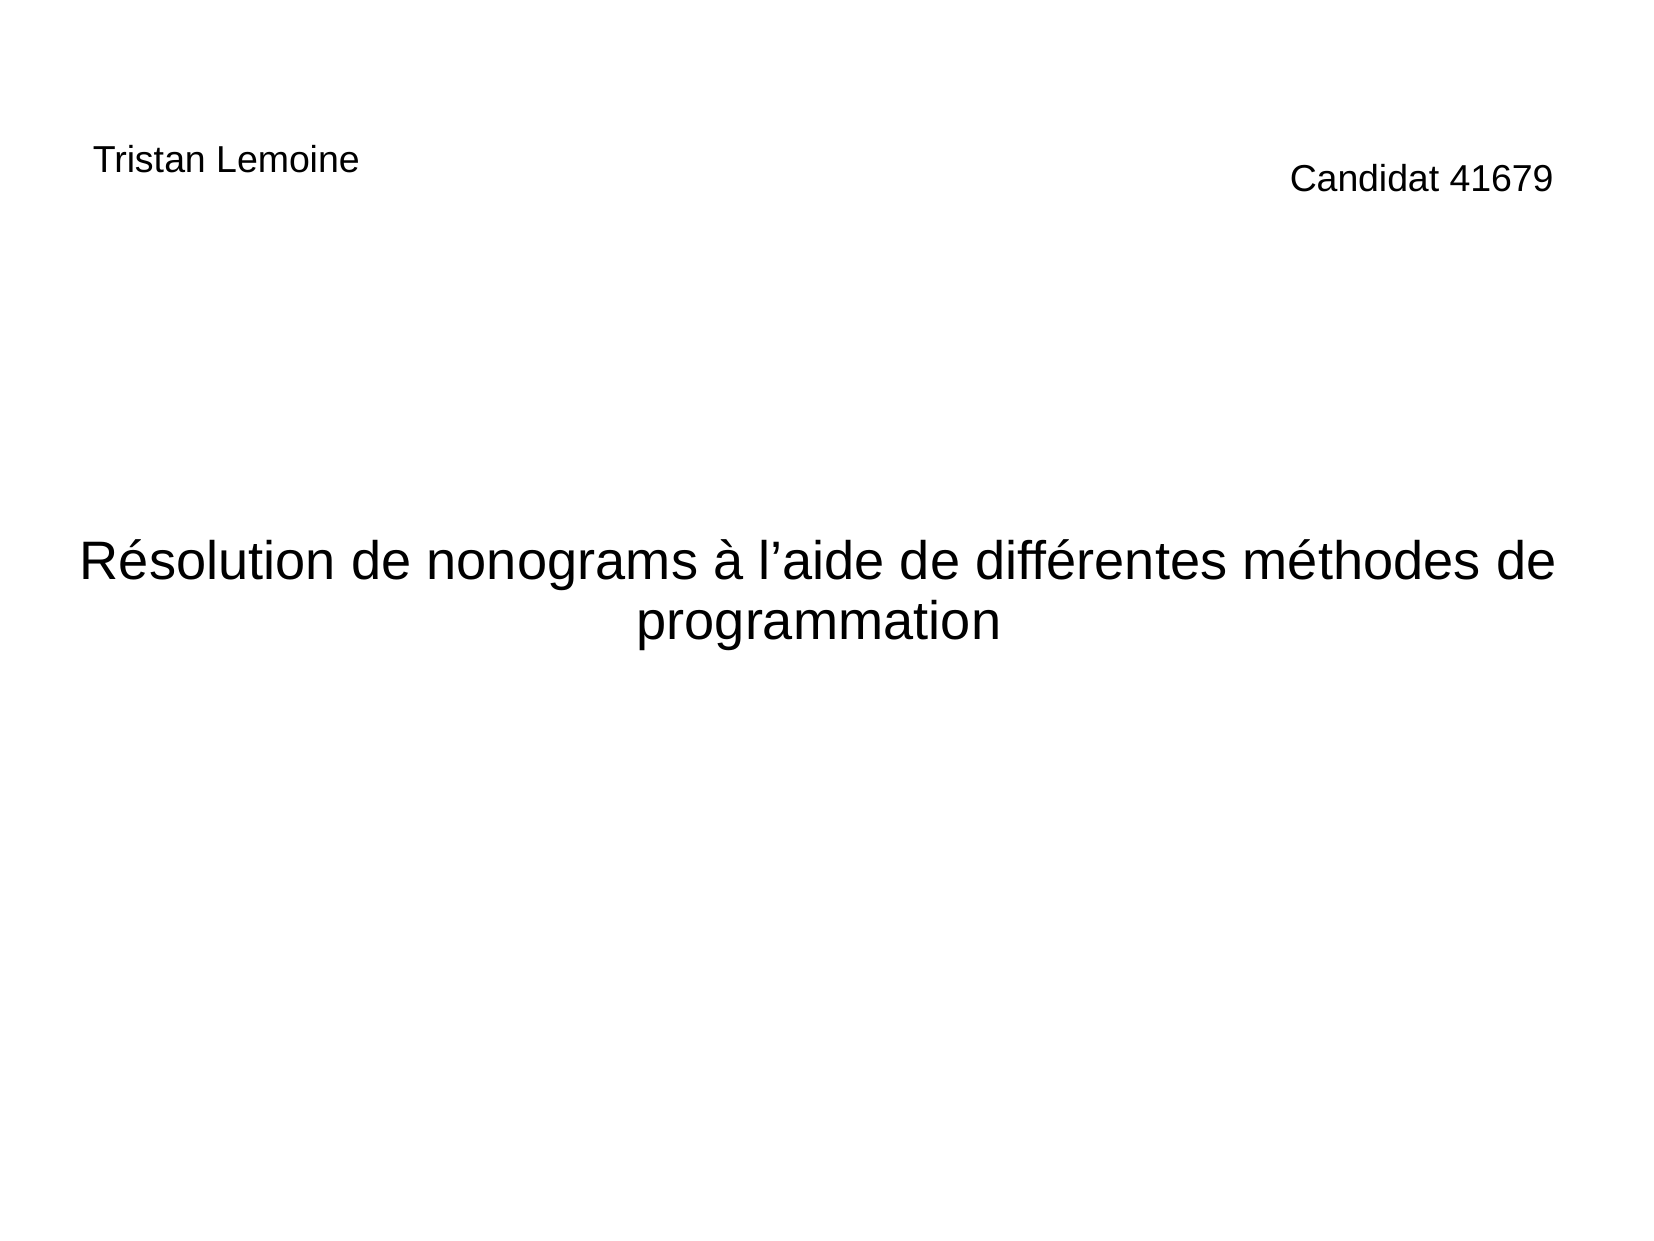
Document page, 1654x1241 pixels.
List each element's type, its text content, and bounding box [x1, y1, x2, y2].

text_box Tristan Lemoine [78, 130, 376, 188]
title Résolution de nonograms à l’aide de différentes méthodes de programmation [75, 487, 1564, 695]
text_box Candidat 41679 [1275, 150, 1570, 207]
